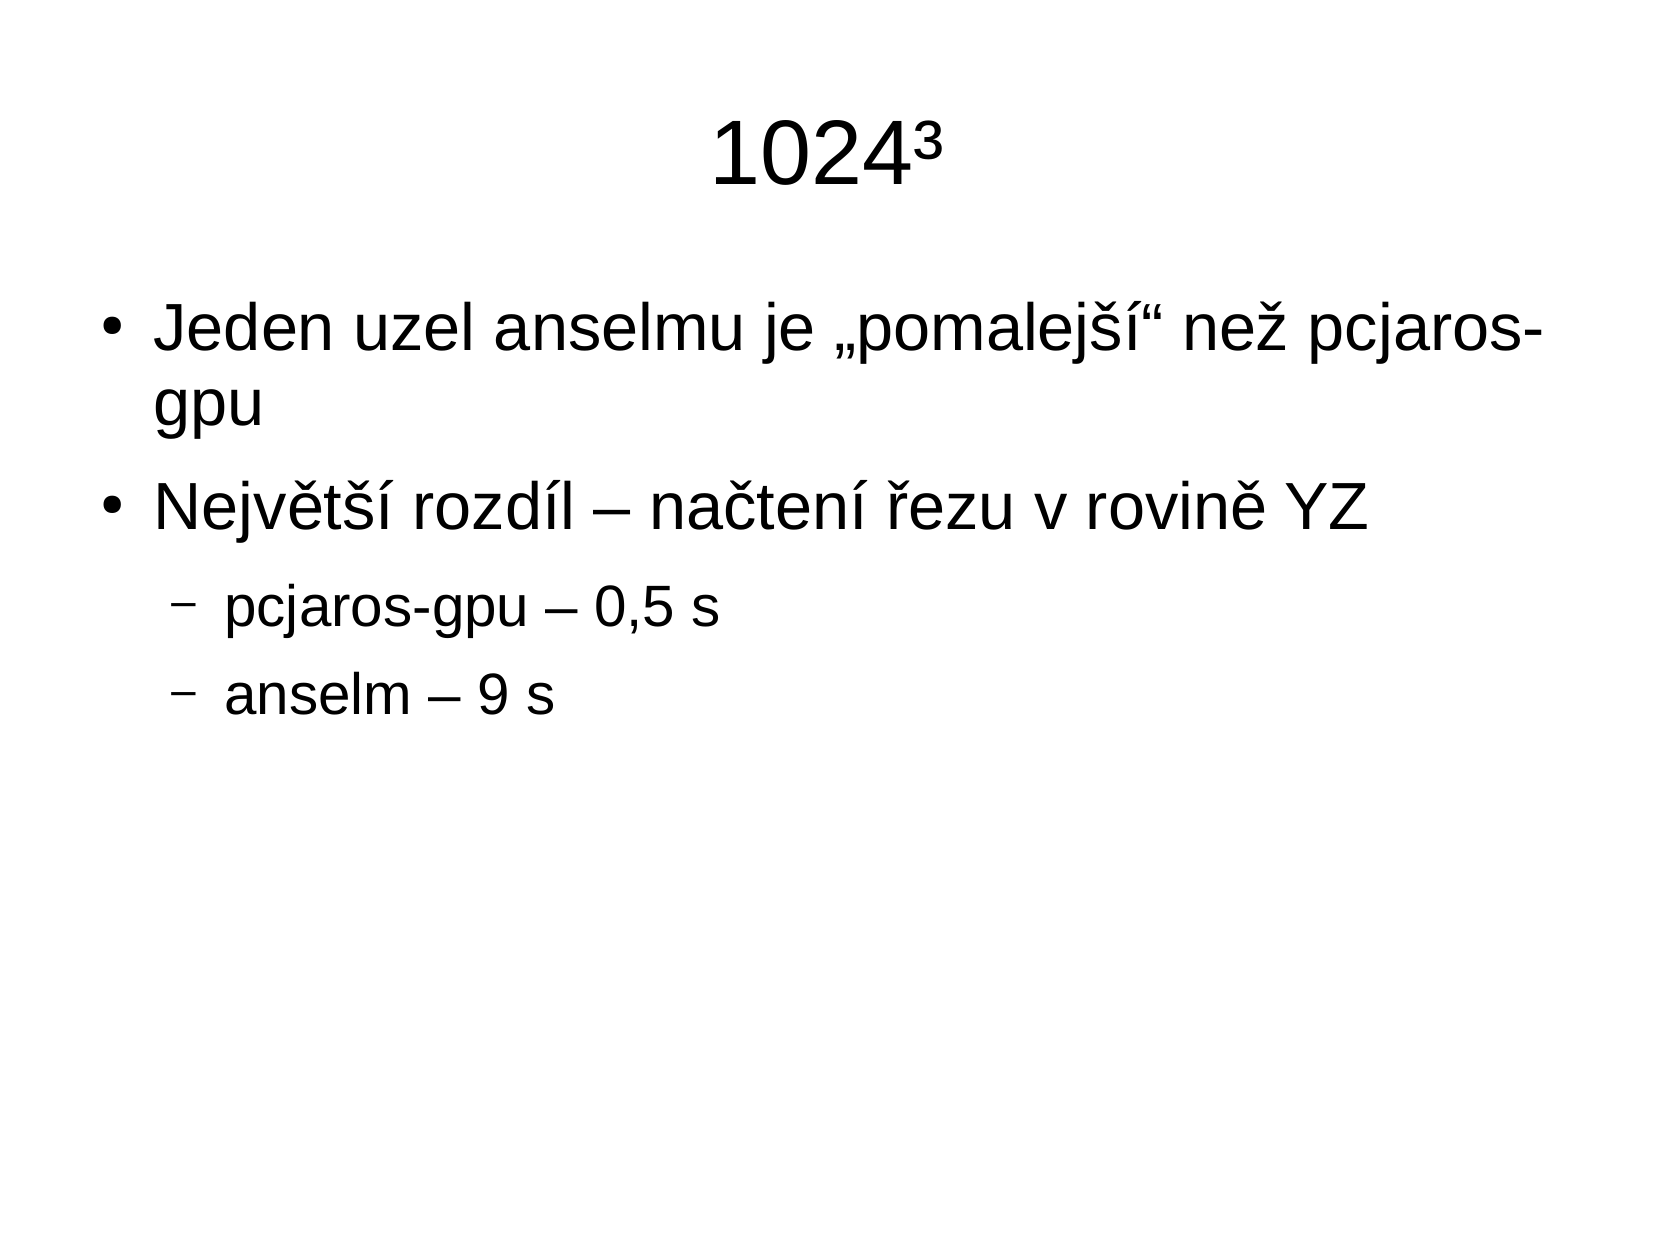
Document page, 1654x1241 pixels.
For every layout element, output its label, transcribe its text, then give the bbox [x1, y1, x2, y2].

title 1024³ [82, 49, 1571, 257]
list Jeden uzel anselmu je „pomalejší“ než pcjaros-gpu Největší rozdíl – načtení řezu v rovině YZ pcjaros-gpu – 0,5 s anselm – 9 s [82, 290, 1571, 1010]
